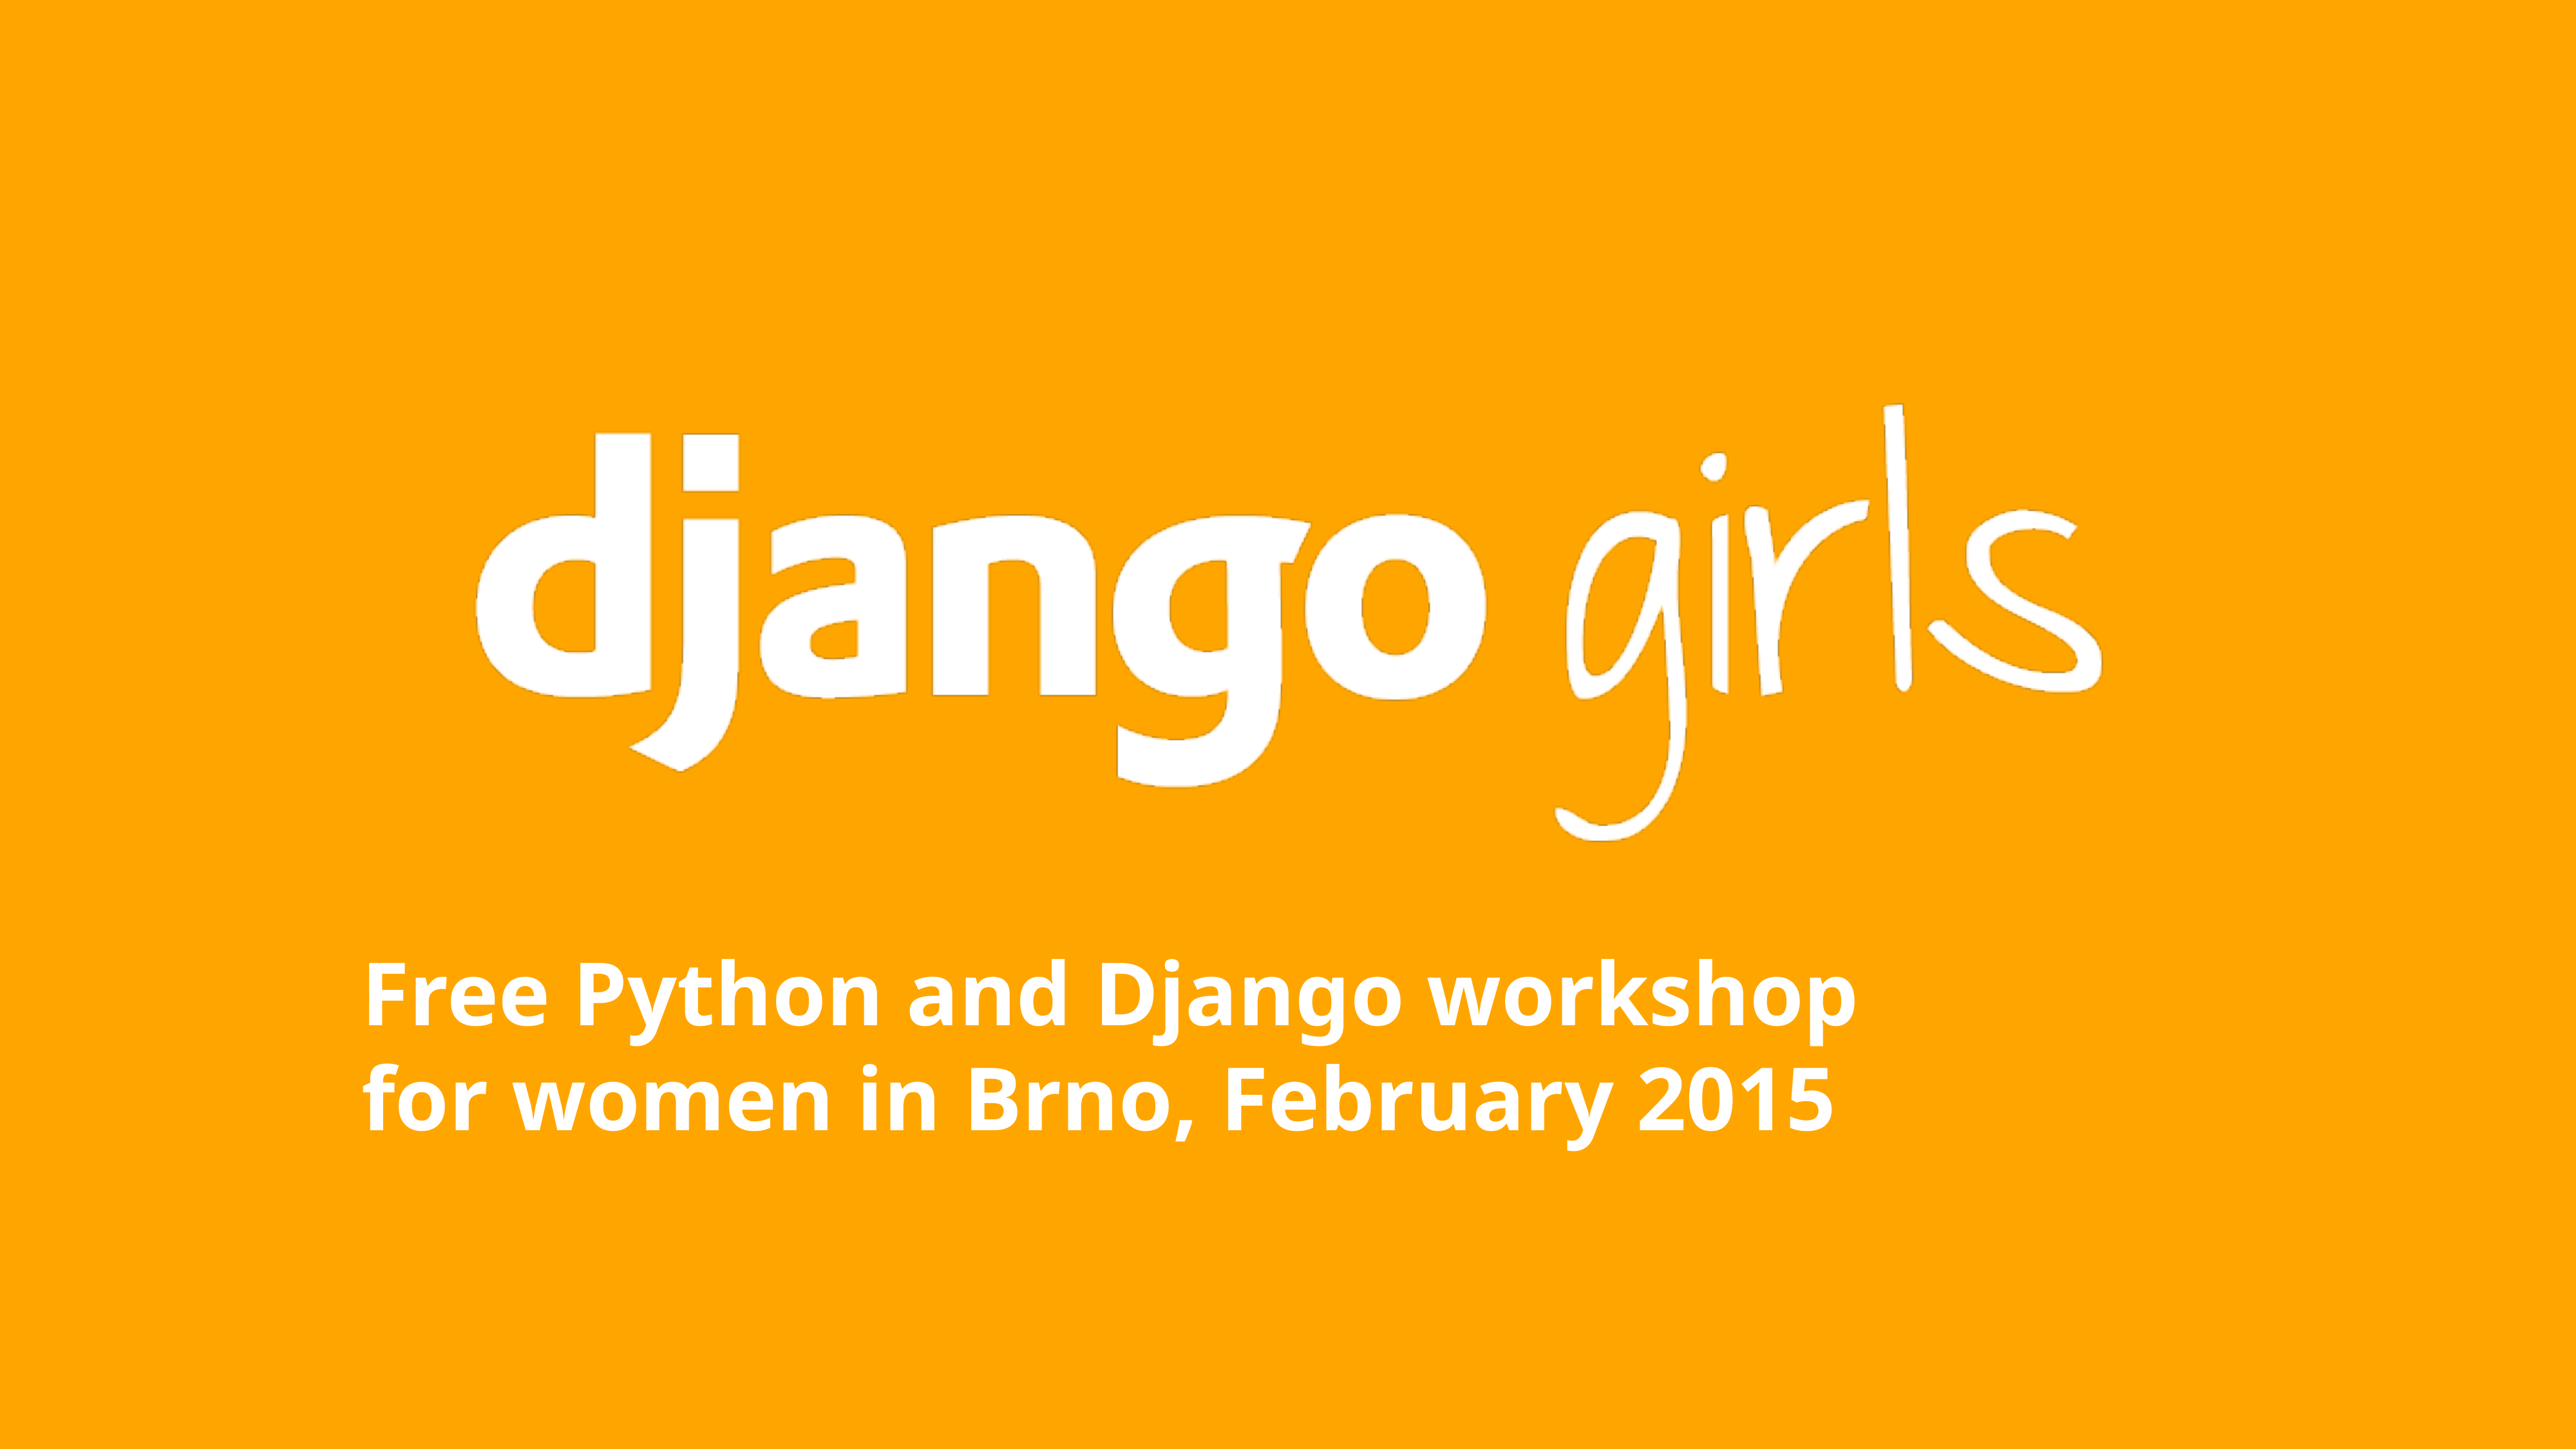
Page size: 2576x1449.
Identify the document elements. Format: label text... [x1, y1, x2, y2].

picture [346, 282, 2230, 921]
text_box Free Python and Django workshop for women in Brno, February 2015 [356, 933, 2268, 1153]
